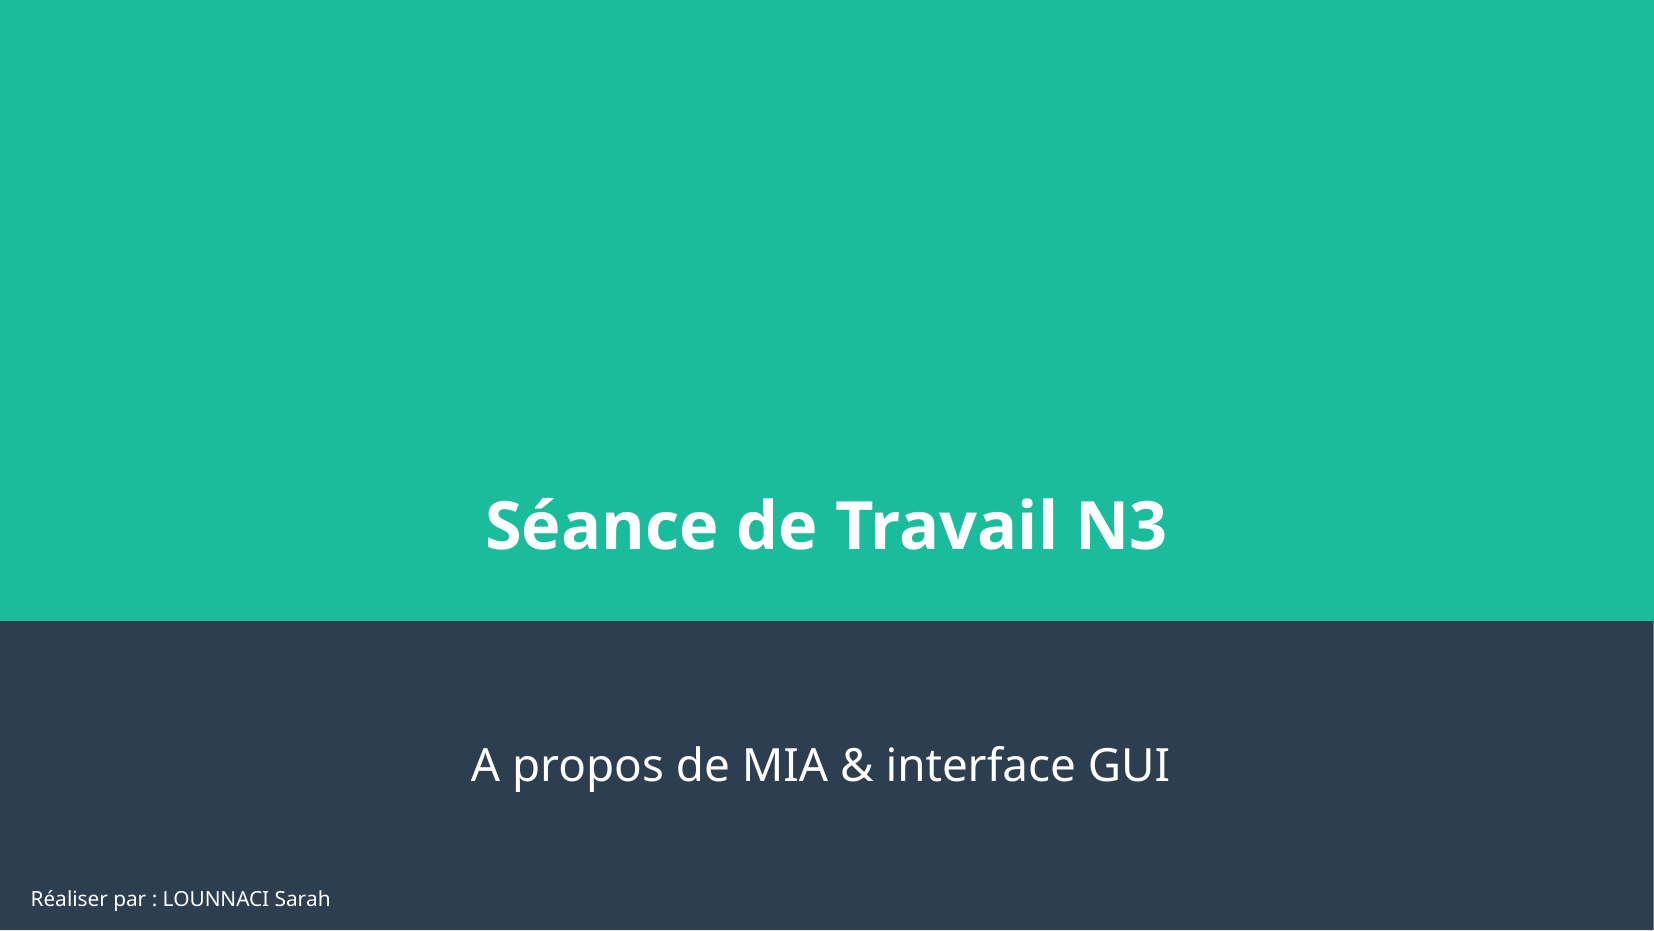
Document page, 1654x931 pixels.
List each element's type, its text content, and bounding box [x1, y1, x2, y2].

text_box Réaliser par : LOUNNACI Sarah [11, 879, 350, 918]
subtitle A propos de MIA & interface GUI [59, 642, 1595, 886]
title Séance de Travail N3 [59, 465, 1595, 583]
